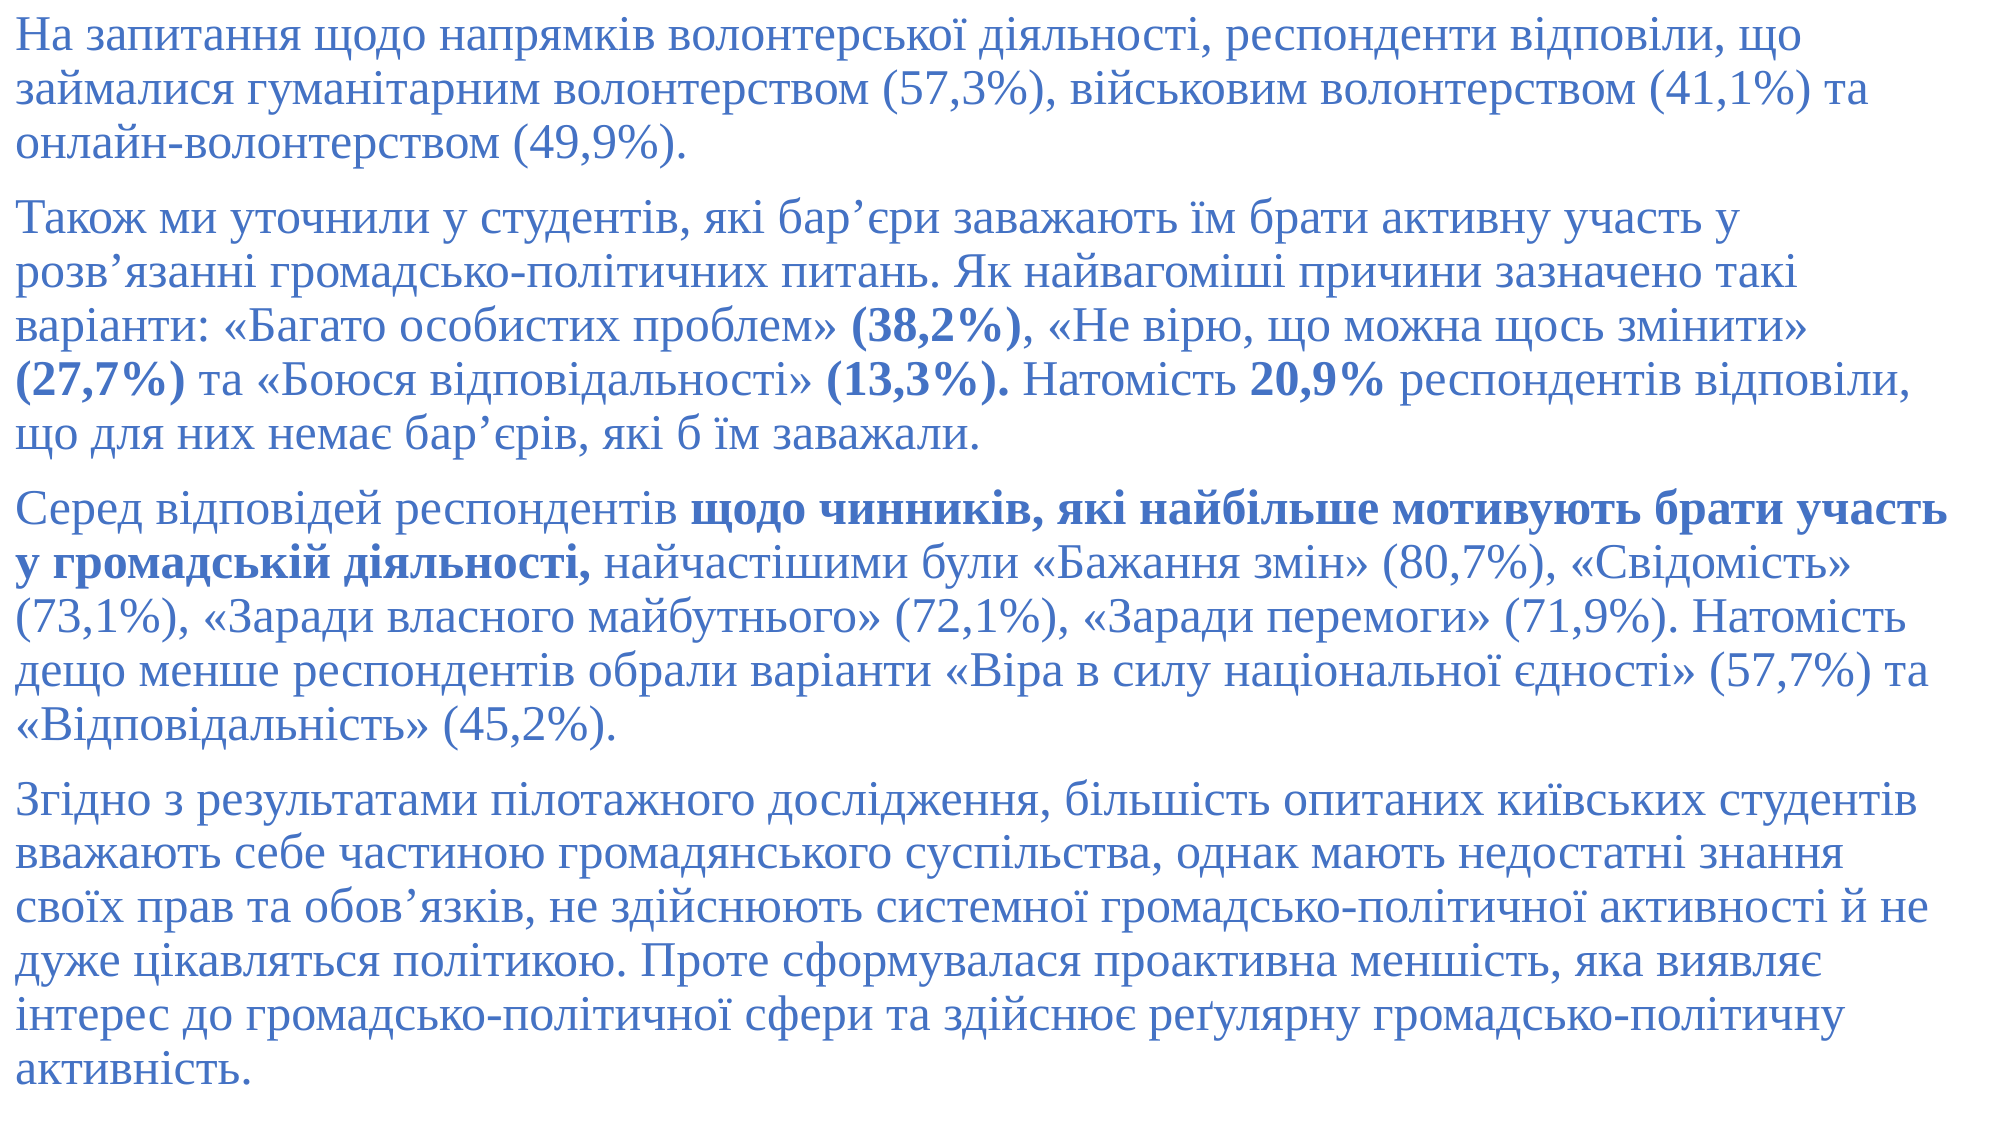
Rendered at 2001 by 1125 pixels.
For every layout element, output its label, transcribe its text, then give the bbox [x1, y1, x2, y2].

list На запитання щодо напрямків волонтерської діяльності, респонденти відповіли, що займалися гуманітарним волонтерством (57,3%), військовим волонтерством (41,1%) та онлайн-волонтерством (49,9%). Також ми уточнили у студентів, які бар’єри заважають їм брати активну участь у розв’язанні громадсько-політичних питань. Як найвагоміші причини зазначено такі варіанти: «Багато особистих проблем» (38,2%), «Не вірю, що можна щось змінити» (27,7%) та «Боюся відповідальності» (13,3%). Натомість 20,9% респондентів відповіли, що для них немає бар’єрів, які б їм заважали. Серед відповідей респондентів щодо чинників, які найбільше мотивують брати участь у громадській діяльності, найчастішими були «Бажання змін» (80,7%), «Свідомість» (73,1%), «Заради власного майбутнього» (72,1%), «Заради перемоги» (71,9%). Натомість дещо менше респондентів обрали варіанти «Віра в силу національної єдності» (57,7%) та «Відповідальність» (45,2%). Згідно з результатами пілотажного дослідження, більшість опитаних київських студентів вважають себе частиною громадянського суспільства, однак мають недостатні знання своїх прав та обов’язків, не здійснюють системної громадсько-політичної активності й не дуже цікавляться політикою. Проте сформувалася проактивна меншість, яка виявляє інтерес до громадсько-політичної сфери та здійснює реґулярну громадсько-політичну активність. [0, 0, 1981, 1125]
